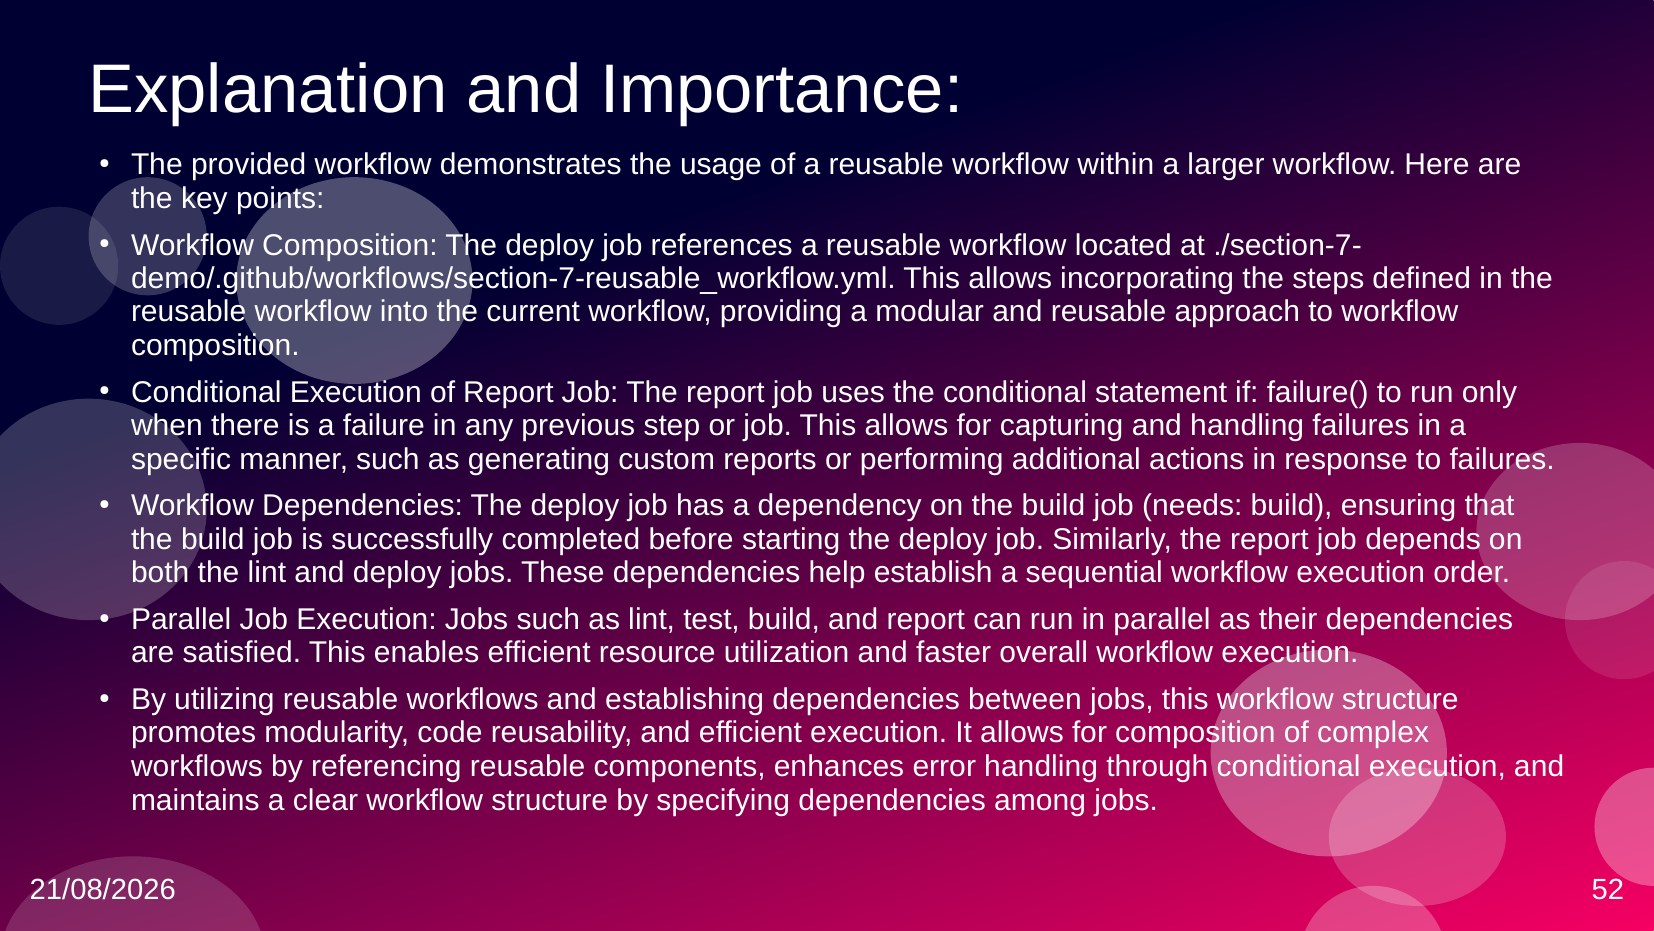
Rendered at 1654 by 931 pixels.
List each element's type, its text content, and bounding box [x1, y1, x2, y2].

title Explanation and Importance: [88, 29, 1565, 147]
list The provided workflow demonstrates the usage of a reusable workflow within a larger workflow. Here are the key points: Workflow Composition: The deploy job references a reusable workflow located at ./section-7-demo/.github/workflows/section-7-reusable_workflow.yml. This allows incorporating the steps defined in the reusable workflow into the current workflow, providing a modular and reusable approach to workflow composition. Conditional Execution of Report Job: The report job uses the conditional statement if: failure() to run only when there is a failure in any previous step or job. This allows for capturing and handling failures in a specific manner, such as generating custom reports or performing additional actions in response to failures. Workflow Dependencies: The deploy job has a dependency on the build job (needs: build), ensuring that the build job is successfully completed before starting the deploy job. Similarly, the report job depends on both the lint and deploy jobs. These dependencies help establish a sequential workflow execution order. Parallel Job Execution: Jobs such as lint, test, build, and report can run in parallel as their dependencies are satisfied. This enables efficient resource utilization and faster overall workflow execution. By utilizing reusable workflows and establishing dependencies between jobs, this workflow structure promotes modularity, code reusability, and efficient execution. It allows for composition of complex workflows by referencing reusable components, enhances error handling through conditional execution, and maintains a clear workflow structure by specifying dependencies among jobs. [88, 147, 1565, 857]
